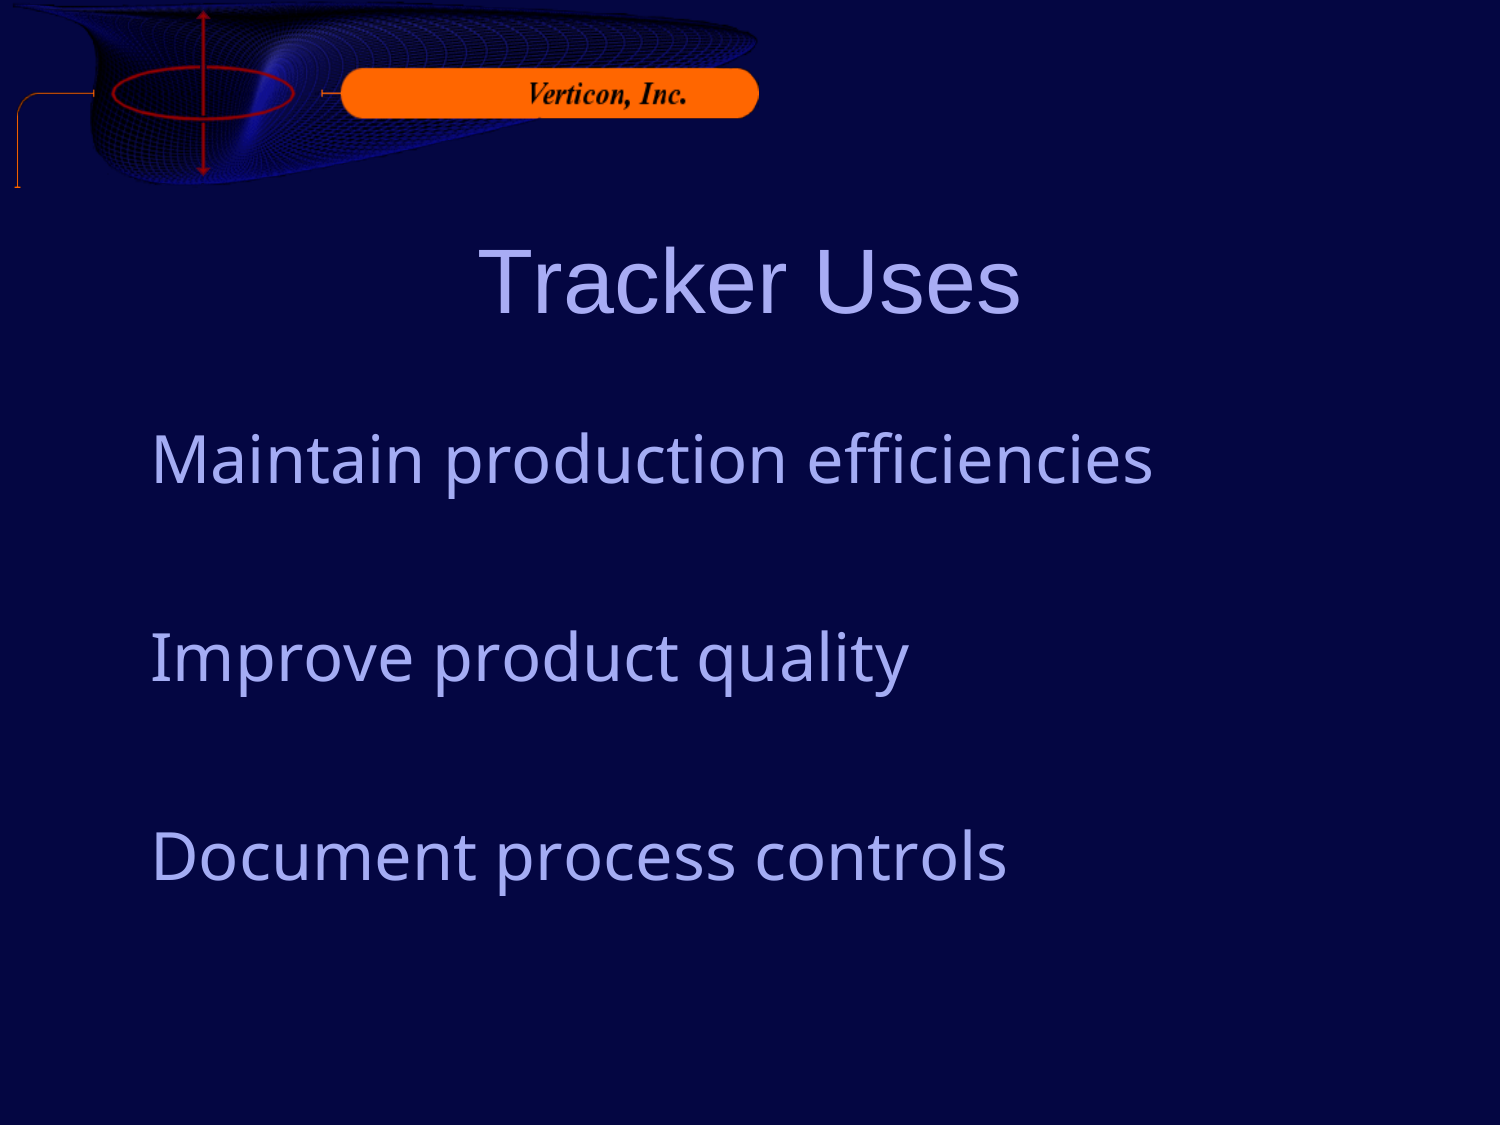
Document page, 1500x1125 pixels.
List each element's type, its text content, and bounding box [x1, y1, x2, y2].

list Maintain production efficiencies Improve product quality Document process controls [150, 437, 1385, 1006]
picture [8, 0, 759, 188]
title Tracker Uses [0, 230, 1500, 437]
